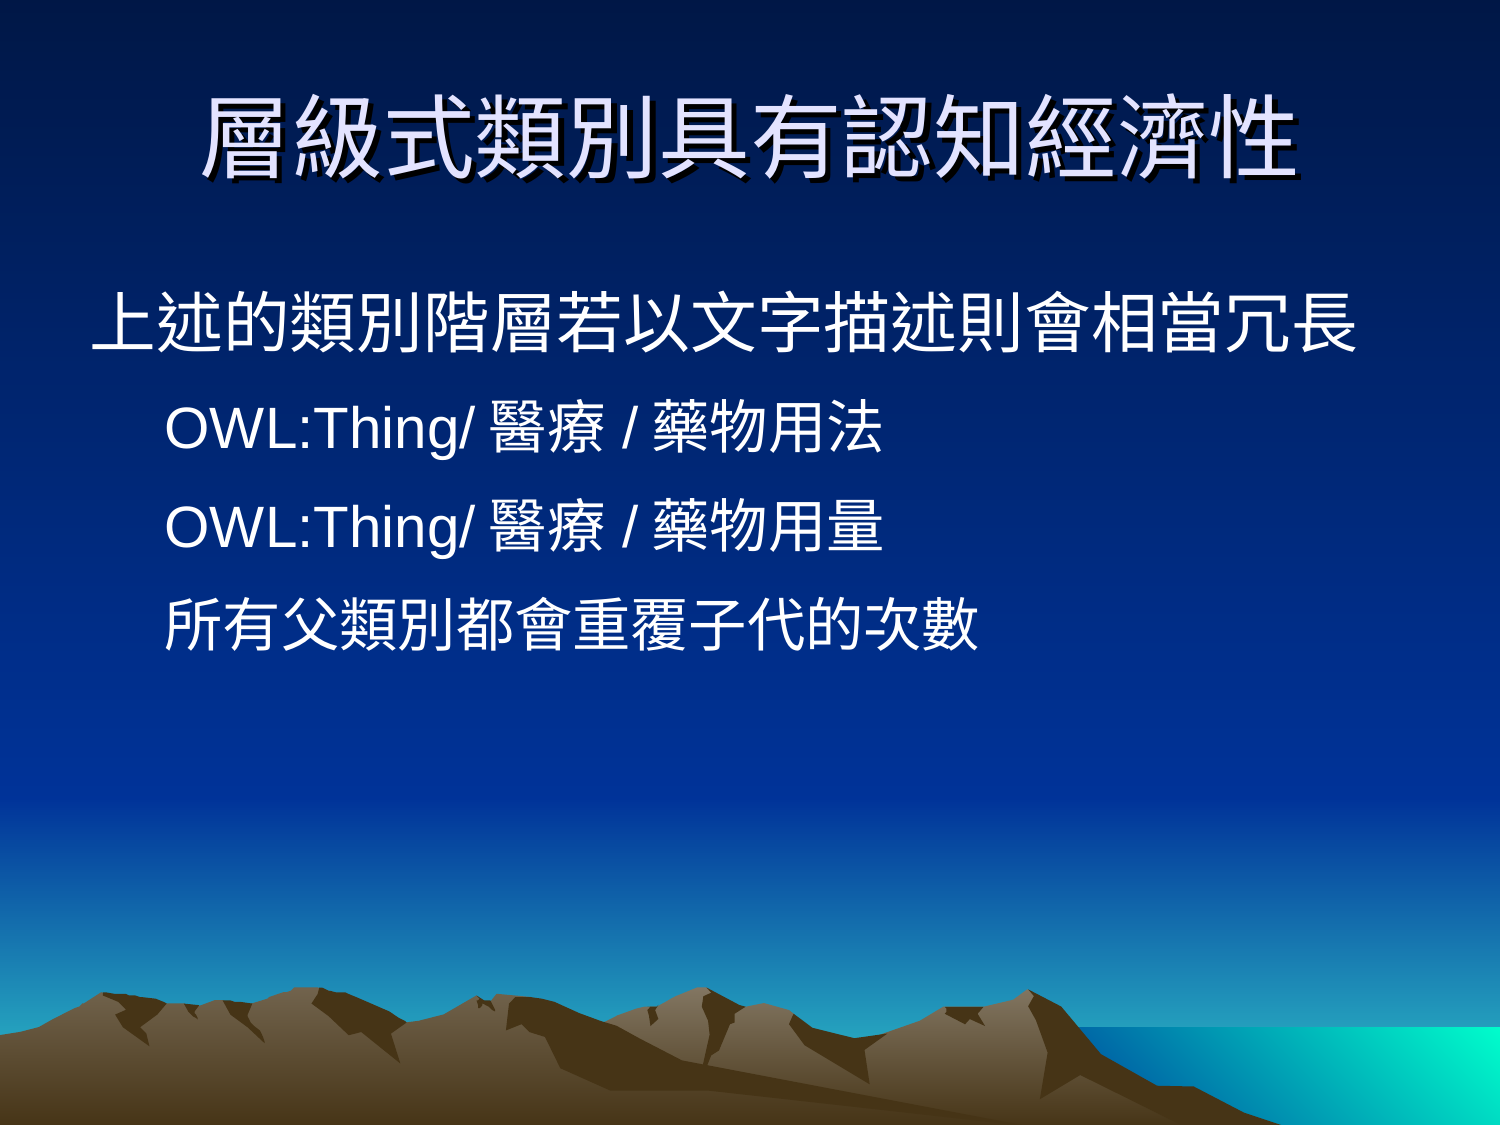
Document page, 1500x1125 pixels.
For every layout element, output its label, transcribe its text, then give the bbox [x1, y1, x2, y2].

title 層級式類別具有認知經濟性 [75, 37, 1426, 225]
list 上述的類別階層若以文字描述則會相當冗長 OWL:Thing/醫療/藥物用法 OWL:Thing/醫療/藥物用量 所有父類別都會重覆子代的次數 [75, 262, 1426, 1001]
